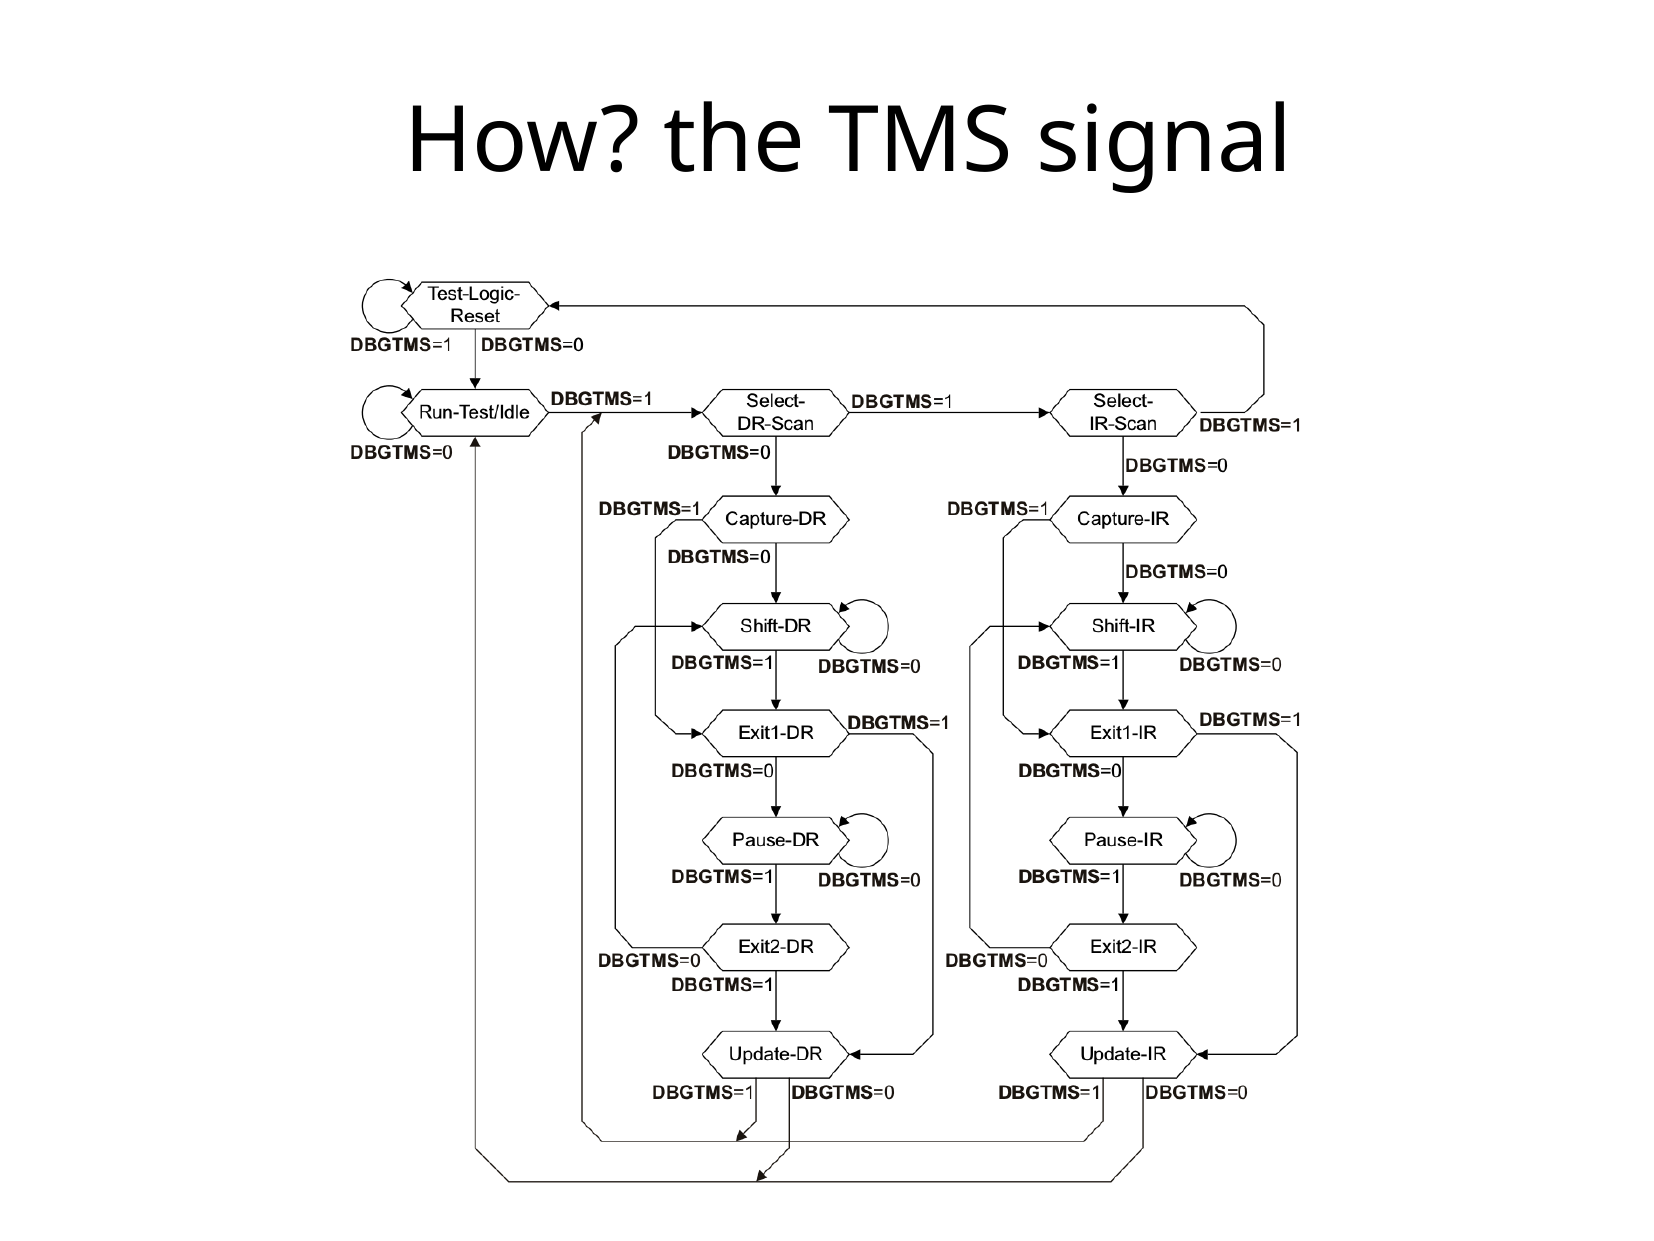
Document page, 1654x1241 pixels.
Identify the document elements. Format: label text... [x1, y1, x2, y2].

title How? the TMS signal [105, 32, 1594, 241]
picture [270, 239, 1396, 1190]
